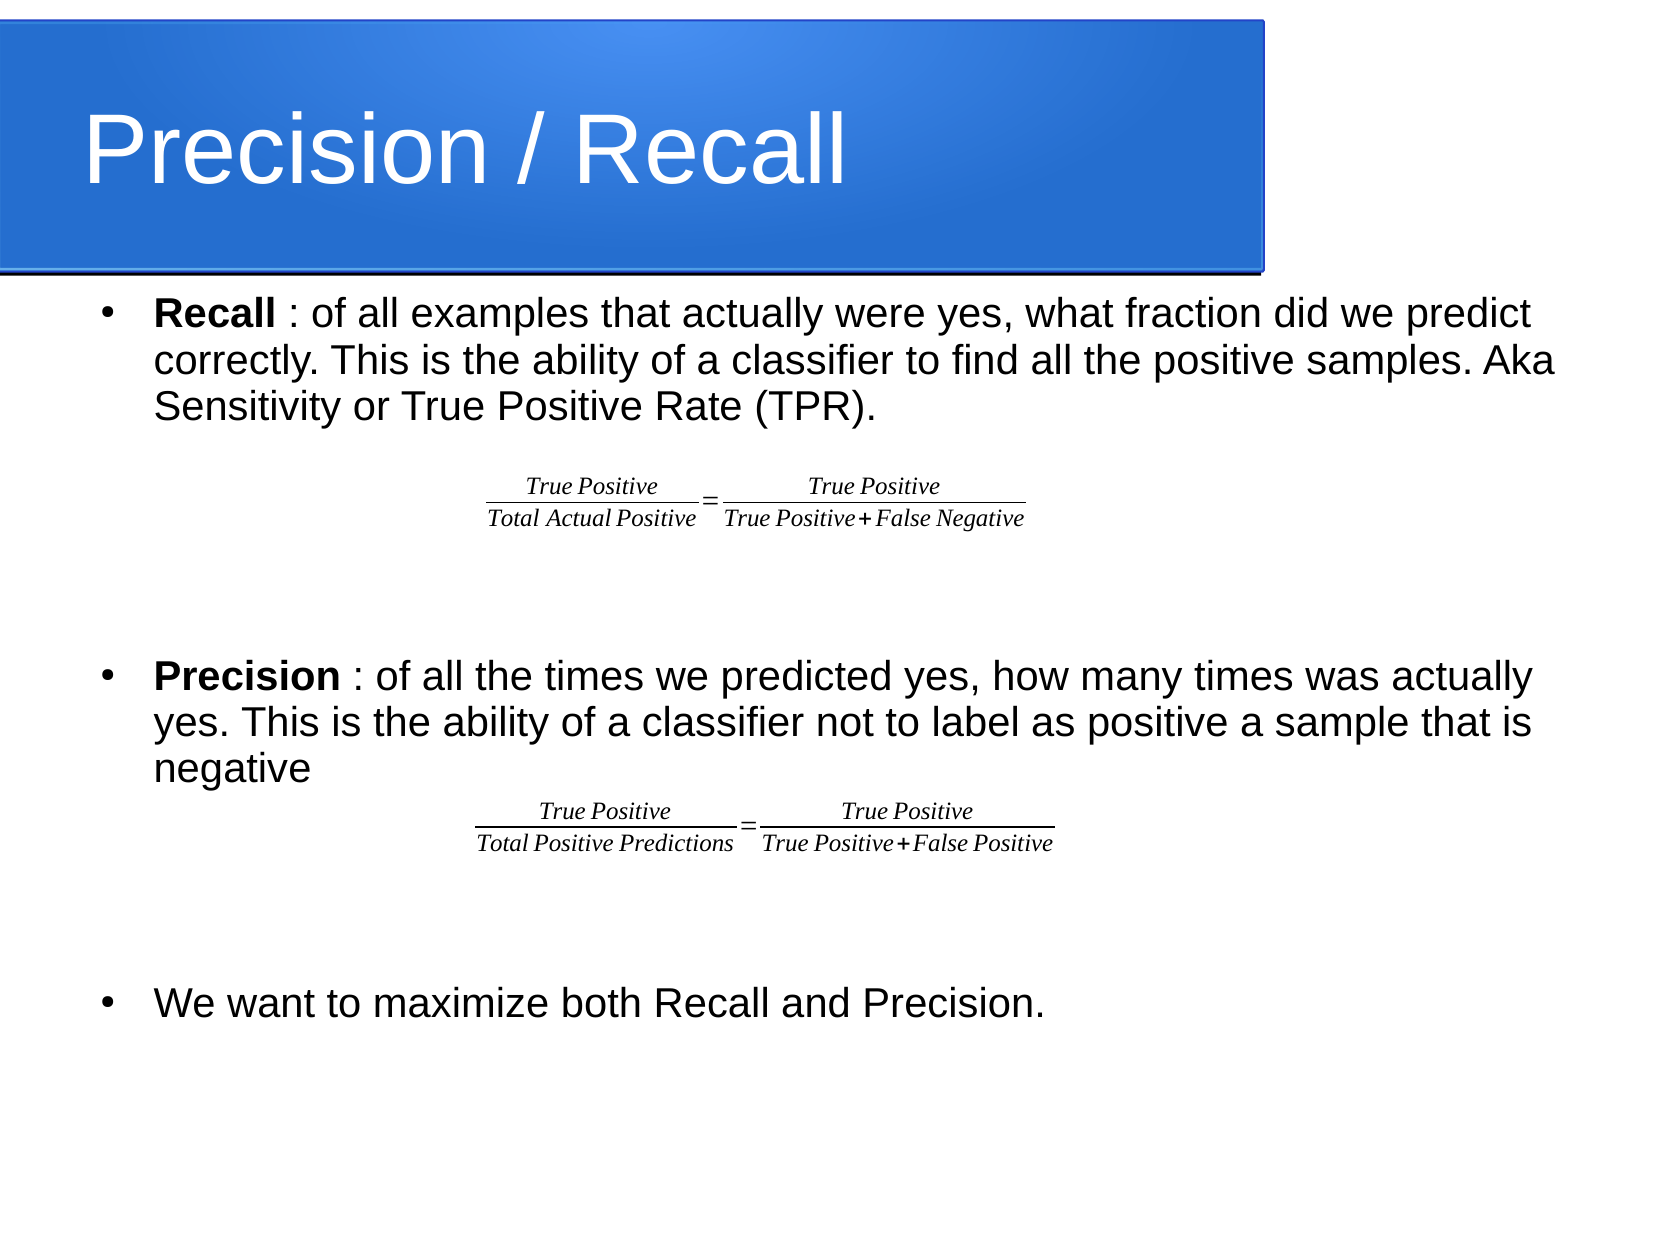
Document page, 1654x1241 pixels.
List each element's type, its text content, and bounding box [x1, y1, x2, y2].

chart [468, 797, 1063, 857]
list Recall : of all examples that actually were yes, what fraction did we predict correctly. This is the ability of a classifier to find all the positive samples. Aka Sensitivity or True Positive Rate (TPR). Precision : of all the times we predicted yes, how many times was actually yes. This is the ability of a classifier not to label as positive a sample that is negative We want to maximize both Recall and Precision. [82, 290, 1571, 1027]
title Precision / Recall [82, 47, 1235, 252]
chart [478, 472, 1034, 532]
